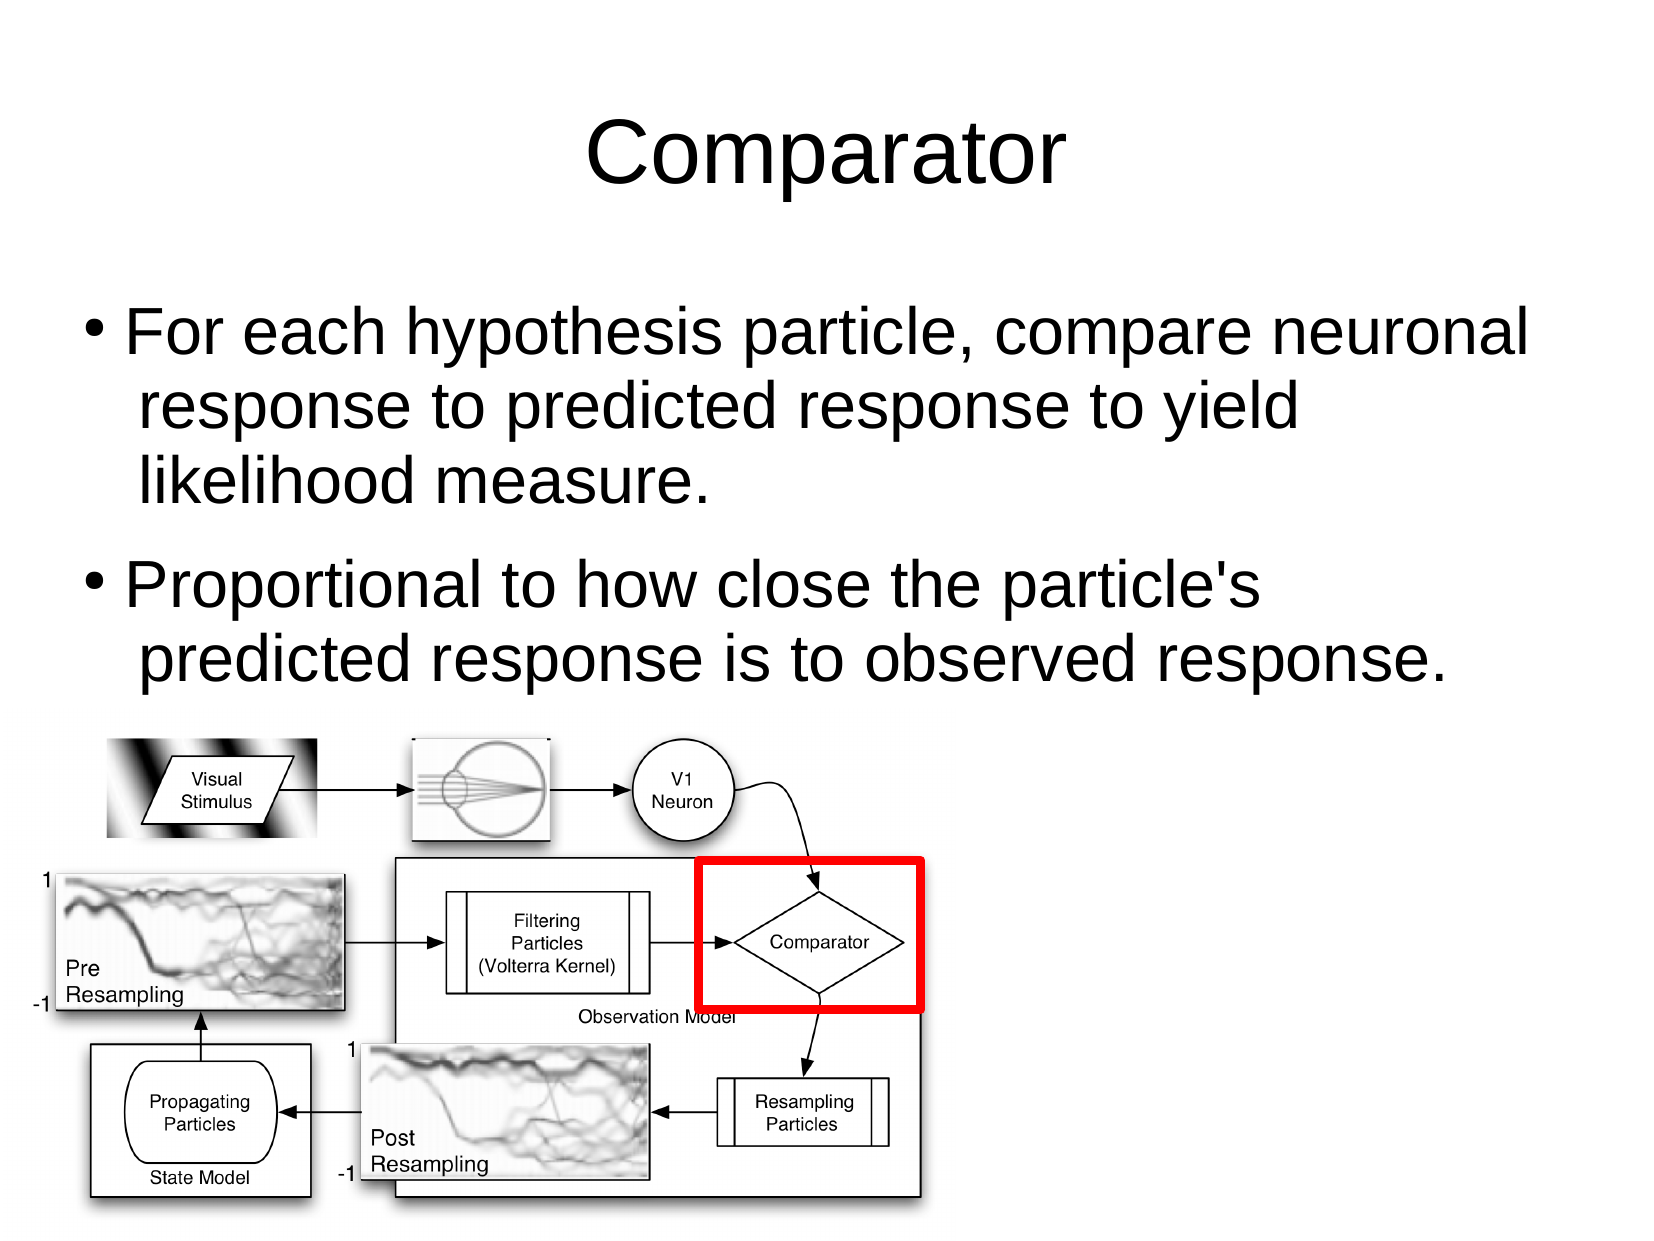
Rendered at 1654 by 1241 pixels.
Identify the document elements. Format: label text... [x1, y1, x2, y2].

title Comparator [82, 49, 1571, 257]
list For each hypothesis particle, compare neuronal response to predicted response to yield likelihood measure. Proportional to how close the particle's predicted response is to observed response. [82, 290, 1538, 1010]
picture [3, 708, 956, 1241]
text_box [698, 860, 921, 1010]
